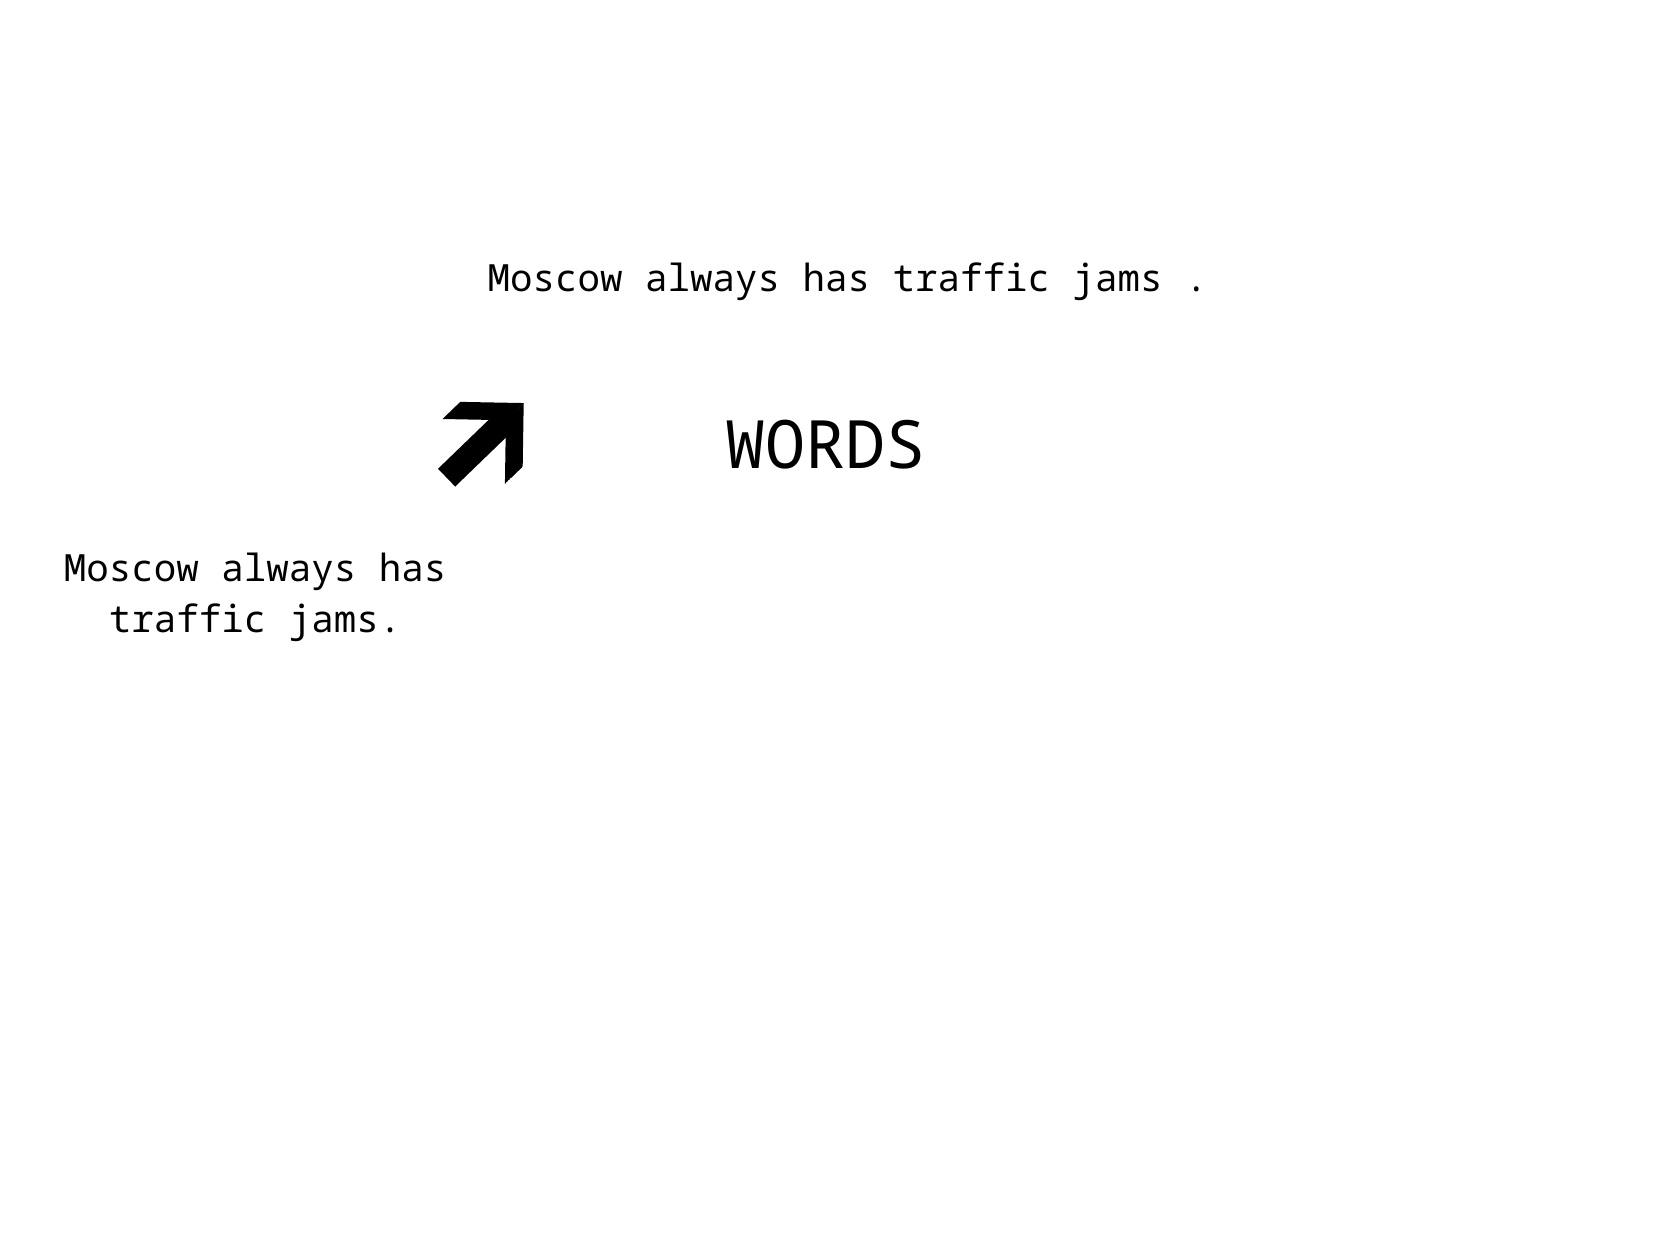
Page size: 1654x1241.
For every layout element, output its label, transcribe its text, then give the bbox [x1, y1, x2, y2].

text_box Moscow always has traffic jams . [210, 150, 1486, 406]
text_box WORDS [615, 330, 1036, 556]
subtitle Moscow always has traffic jams. [45, 480, 466, 706]
picture [415, 406, 556, 511]
